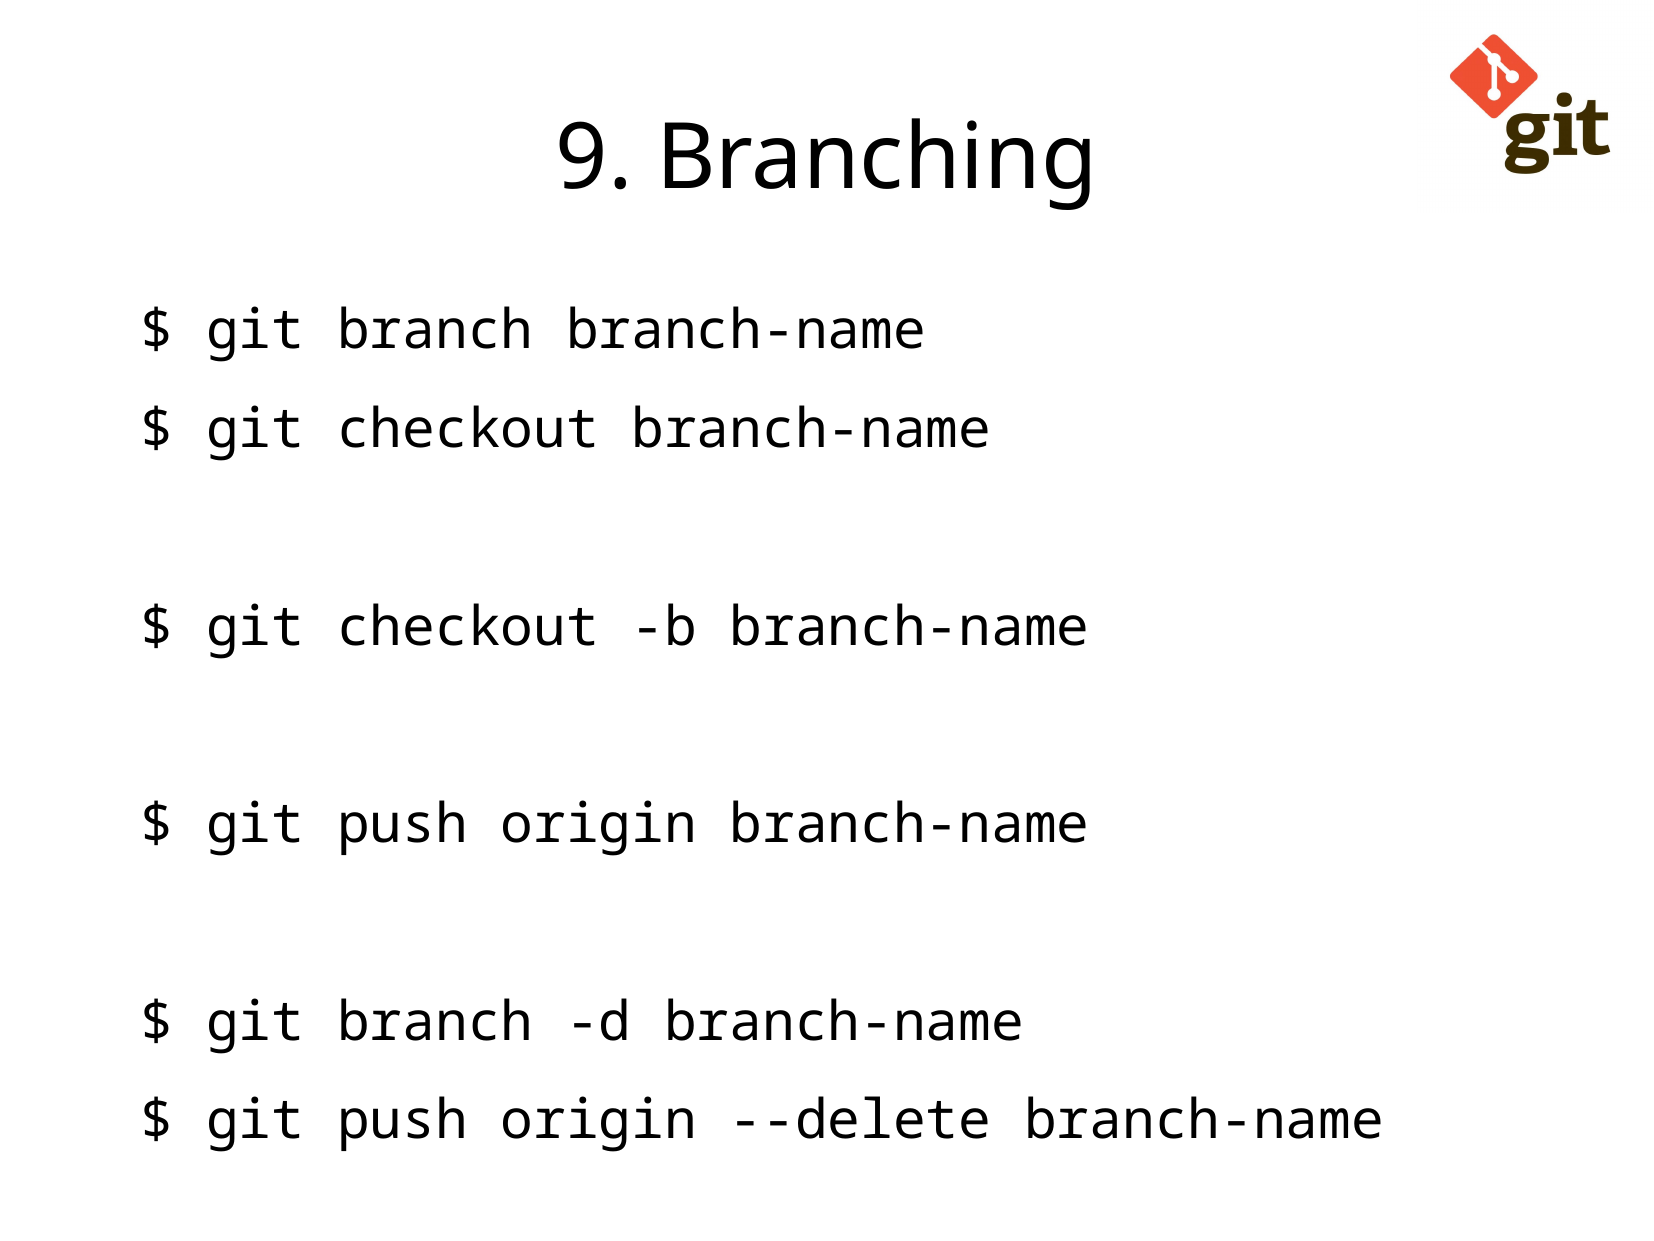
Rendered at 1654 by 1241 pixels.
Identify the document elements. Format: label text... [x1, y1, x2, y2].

picture [1417, 0, 1654, 213]
list $ git branch branch-name $ git checkout branch-name $ git checkout -b branch-name $ git push origin branch-name $ git branch -d branch-name $ git push origin --delete branch-name [82, 290, 1571, 1158]
title 9. Branching [82, 49, 1571, 257]
